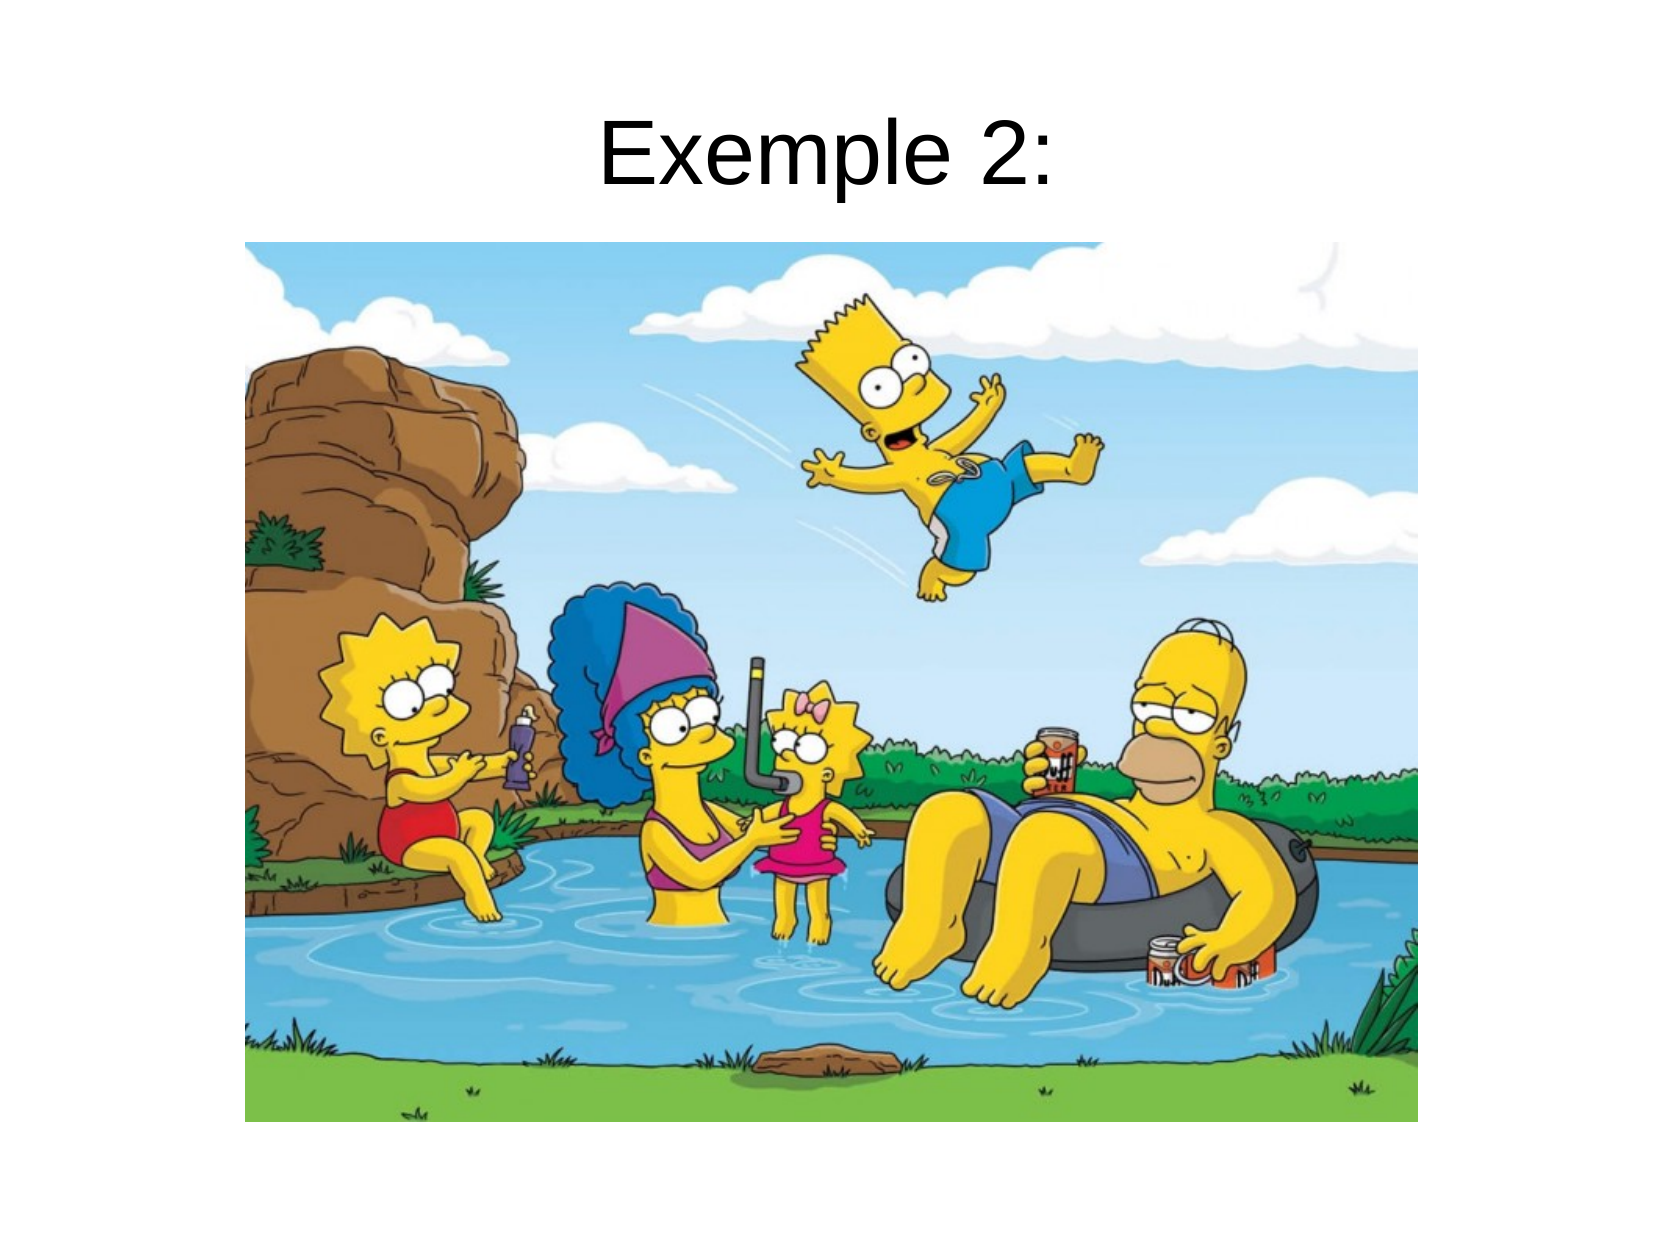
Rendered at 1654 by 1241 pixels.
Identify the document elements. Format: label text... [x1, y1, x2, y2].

picture [245, 242, 1418, 1123]
title Exemple 2: [82, 49, 1571, 257]
